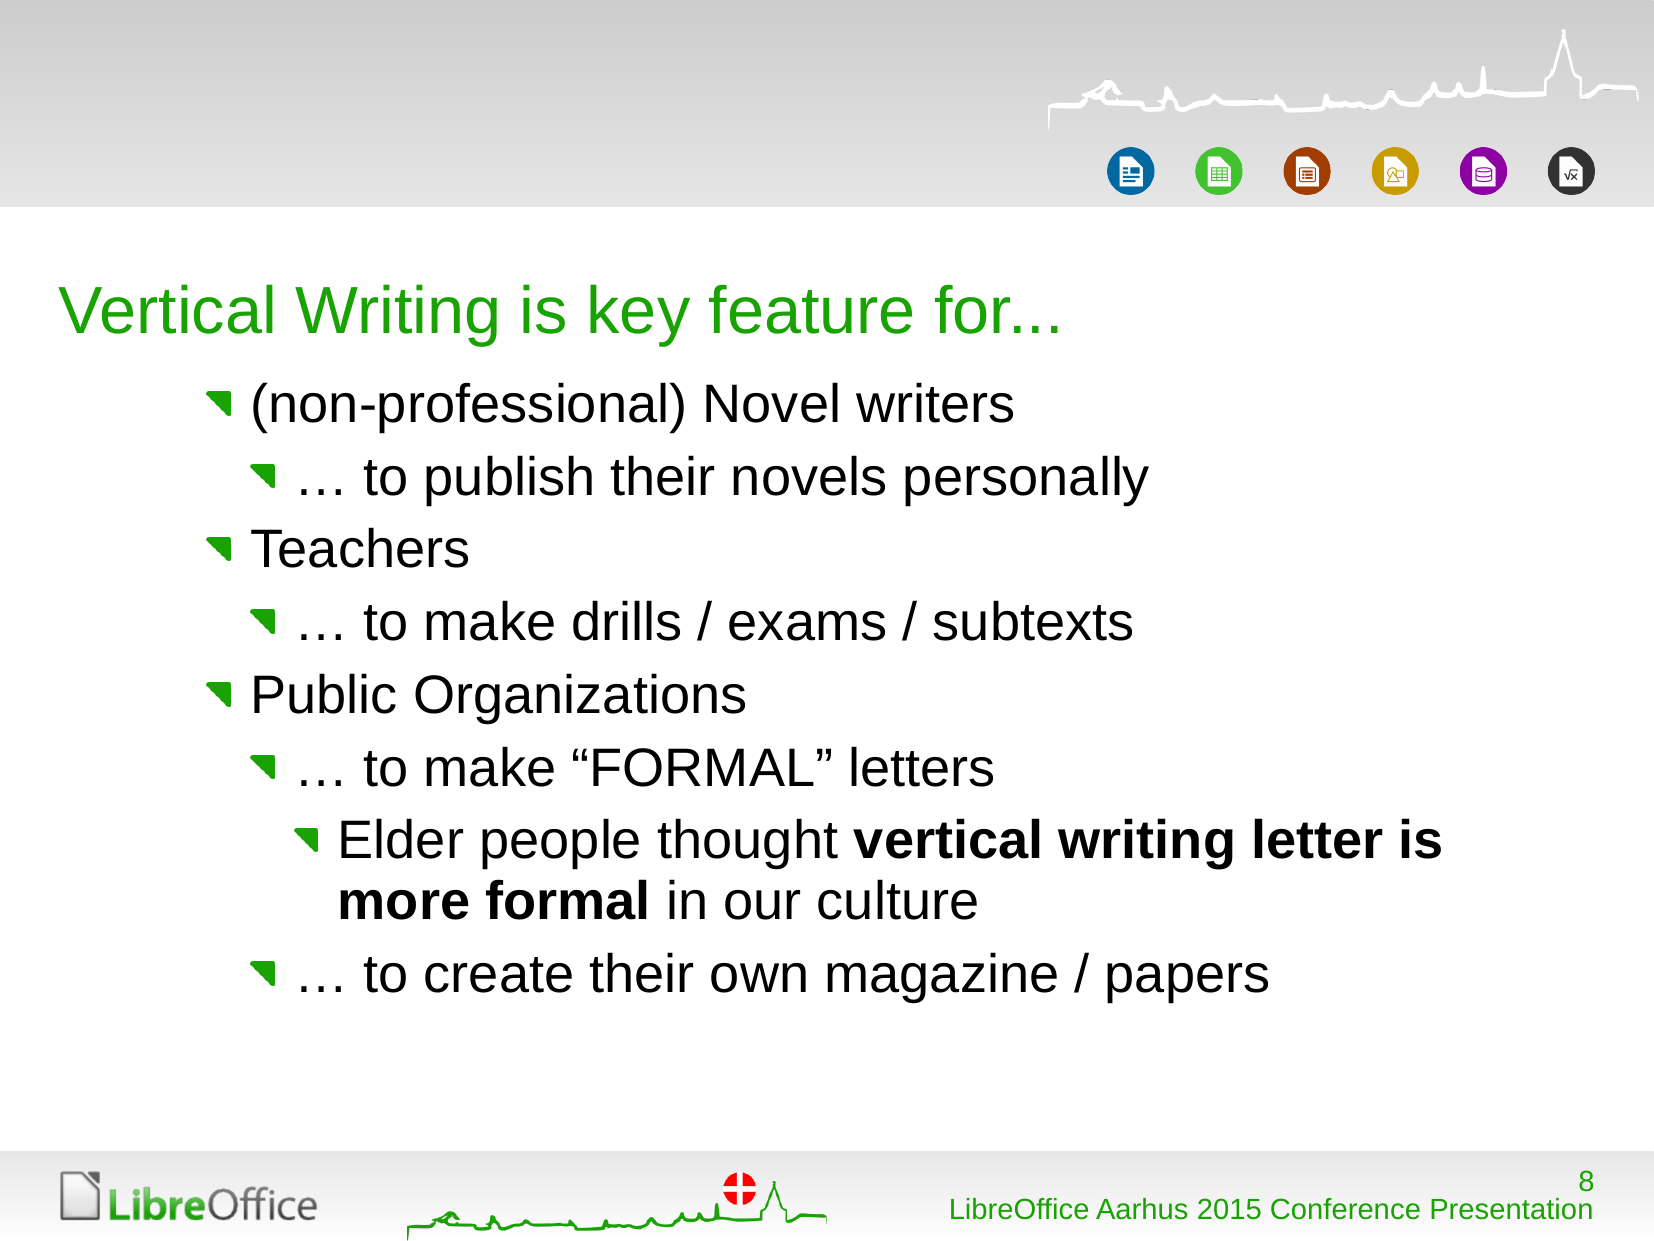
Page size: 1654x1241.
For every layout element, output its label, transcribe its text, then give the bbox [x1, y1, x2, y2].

list (non-professional) Novel writers … to publish their novels personally Teachers … to make drills / exams / subtexts Public Organizations … to make “FORMAL” letters Elder people thought vertical writing letter is more formal in our culture … to create their own magazine / papers [206, 373, 1506, 1094]
picture [41, 1152, 337, 1240]
title Vertical Writing is key feature for... [59, 236, 1595, 384]
picture [407, 1172, 827, 1241]
picture [1048, 29, 1639, 130]
picture [1107, 147, 1595, 195]
